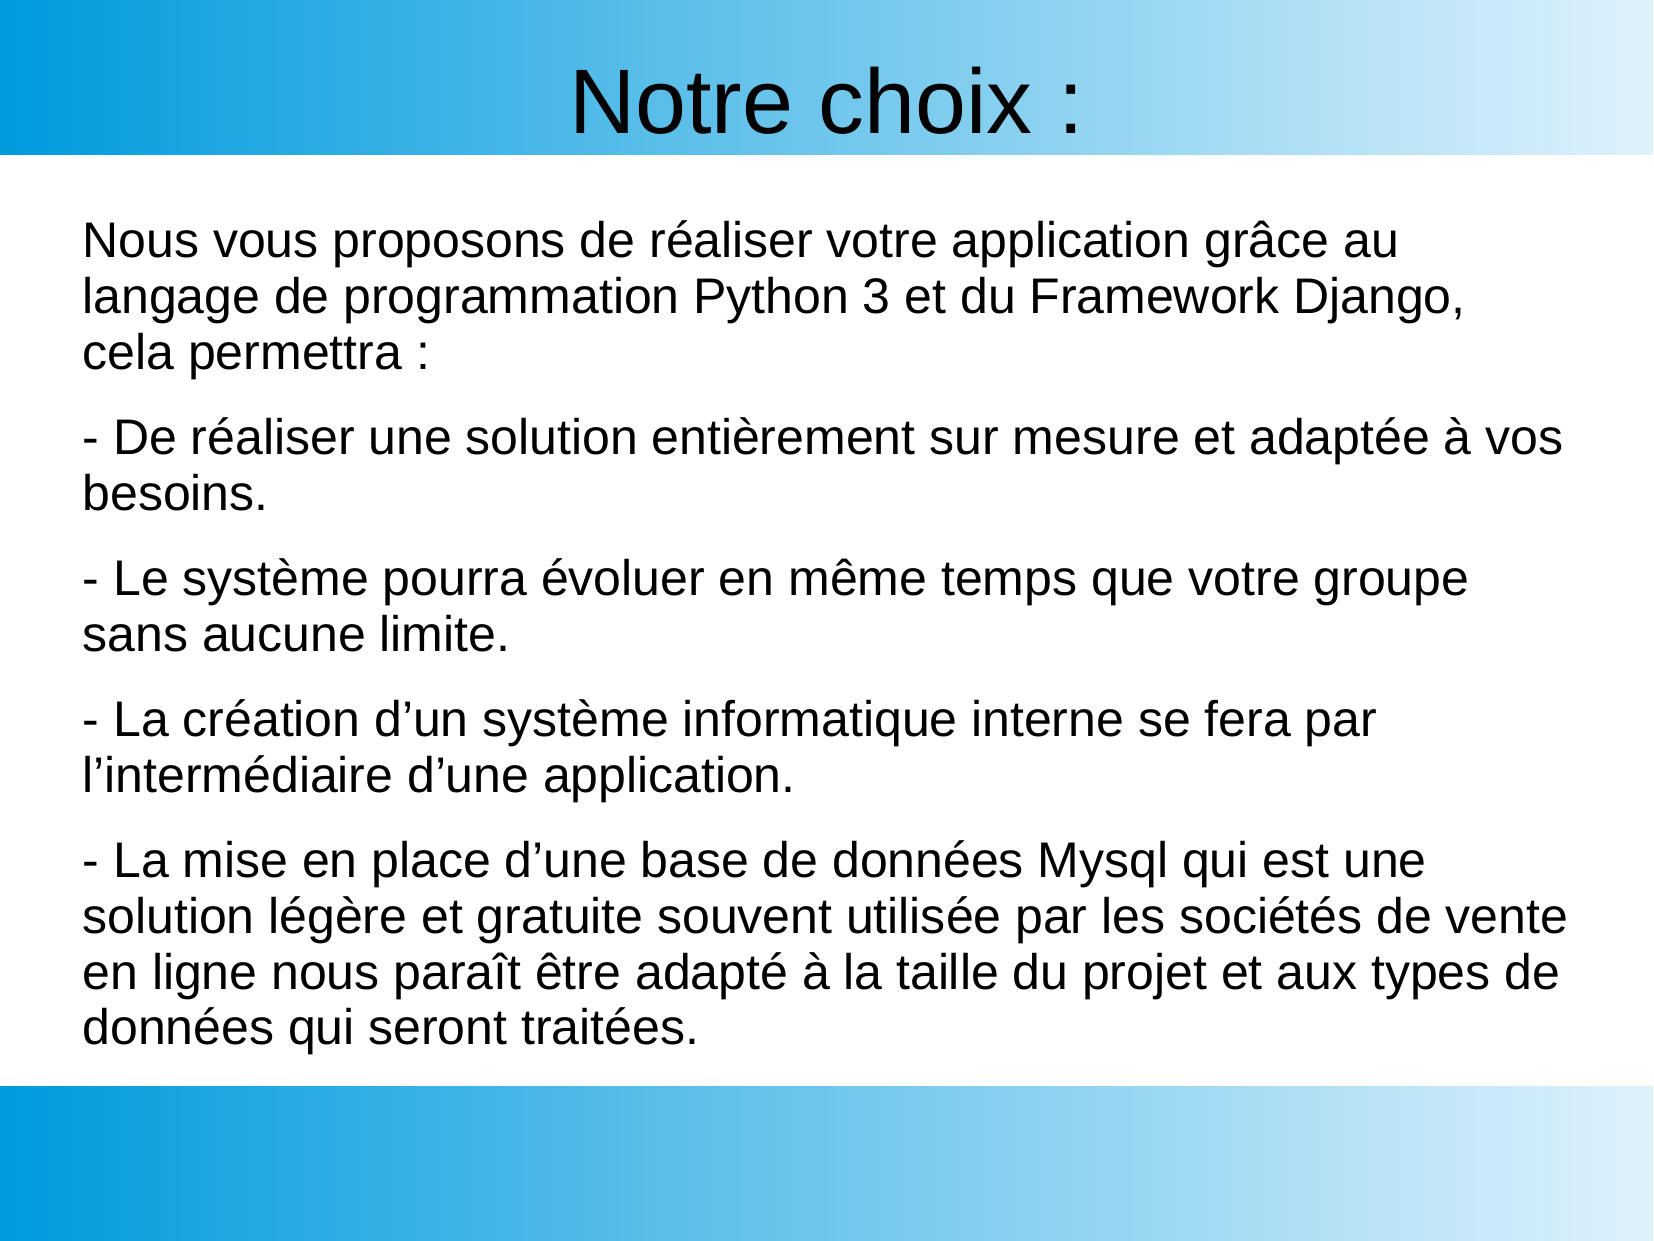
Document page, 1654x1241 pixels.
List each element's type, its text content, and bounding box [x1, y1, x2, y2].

title Notre choix : [82, 49, 1571, 155]
list Nous vous proposons de réaliser votre application grâce au langage de programmation Python 3 et du Framework Django, cela permettra : - De réaliser une solution entièrement sur mesure et adaptée à vos besoins. - Le système pourra évoluer en même temps que votre groupe sans aucune limite. - La création d’un système informatique interne se fera par l’intermédiaire d’une application. - La mise en place d’une base de données Mysql qui est une solution légère et gratuite souvent utilisée par les sociétés de vente en ligne nous paraît être adapté à la taille du projet et aux types de données qui seront traitées. [82, 212, 1571, 932]
